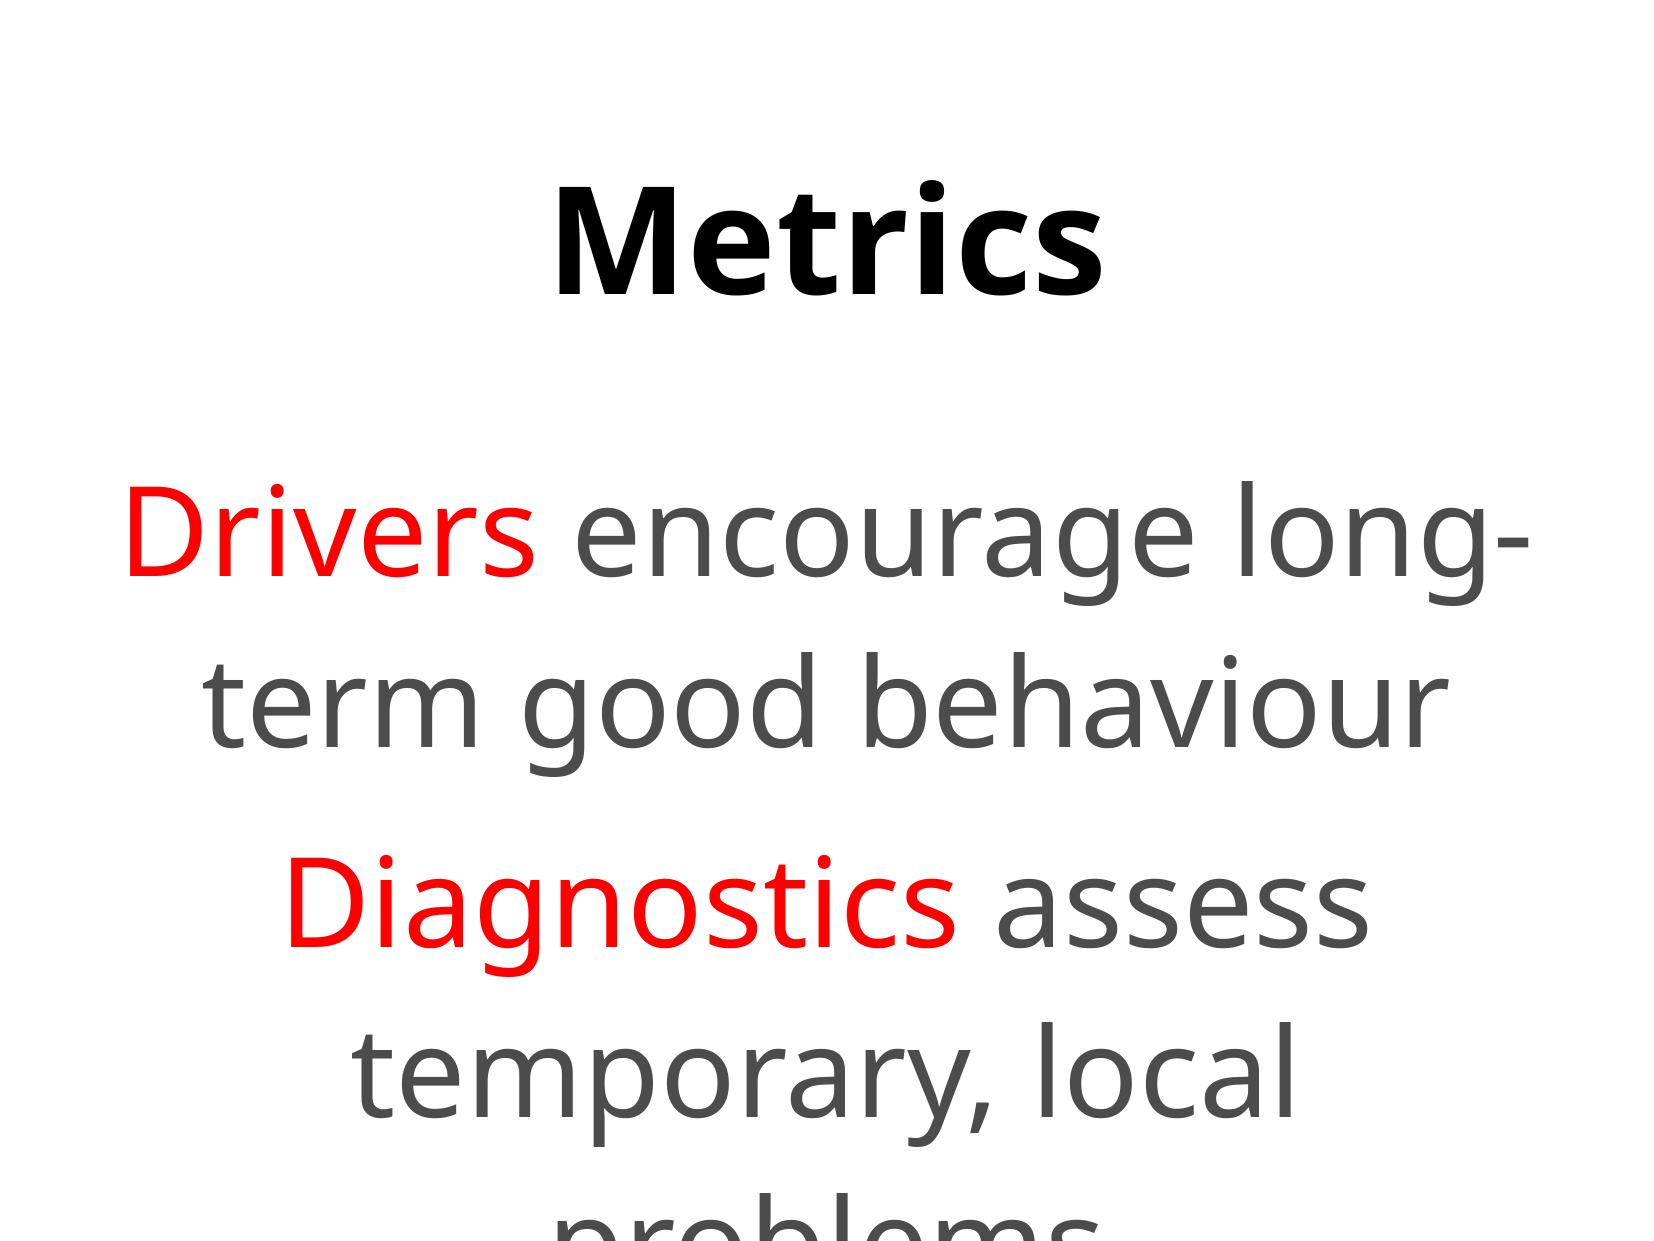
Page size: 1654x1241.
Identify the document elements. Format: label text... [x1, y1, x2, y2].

list Drivers encourage long-term good behaviour Diagnostics assess temporary, local problems [59, 442, 1595, 1211]
title Metrics [59, 59, 1595, 414]
